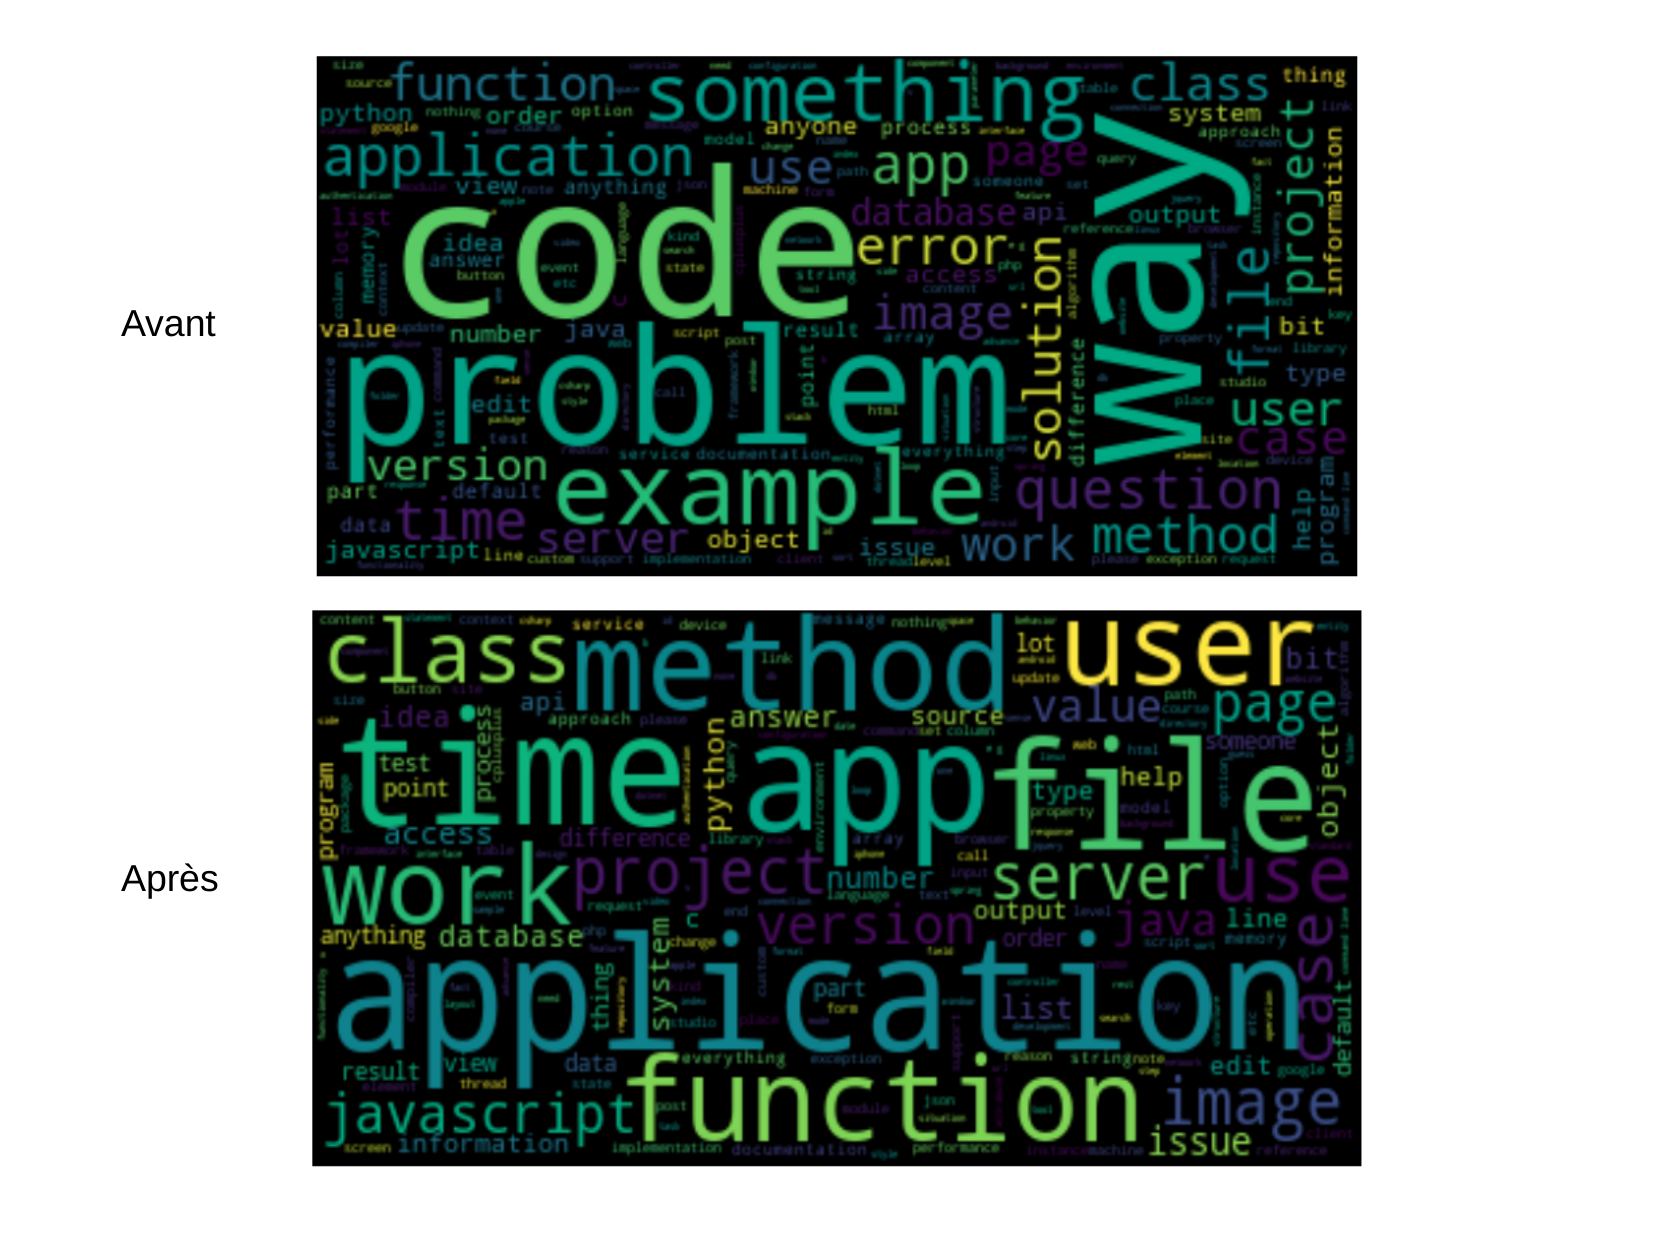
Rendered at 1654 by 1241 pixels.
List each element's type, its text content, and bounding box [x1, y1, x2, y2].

picture [295, 602, 1371, 1182]
text_box Après [106, 850, 260, 950]
text_box Avant [106, 295, 272, 353]
picture [305, 47, 1372, 591]
